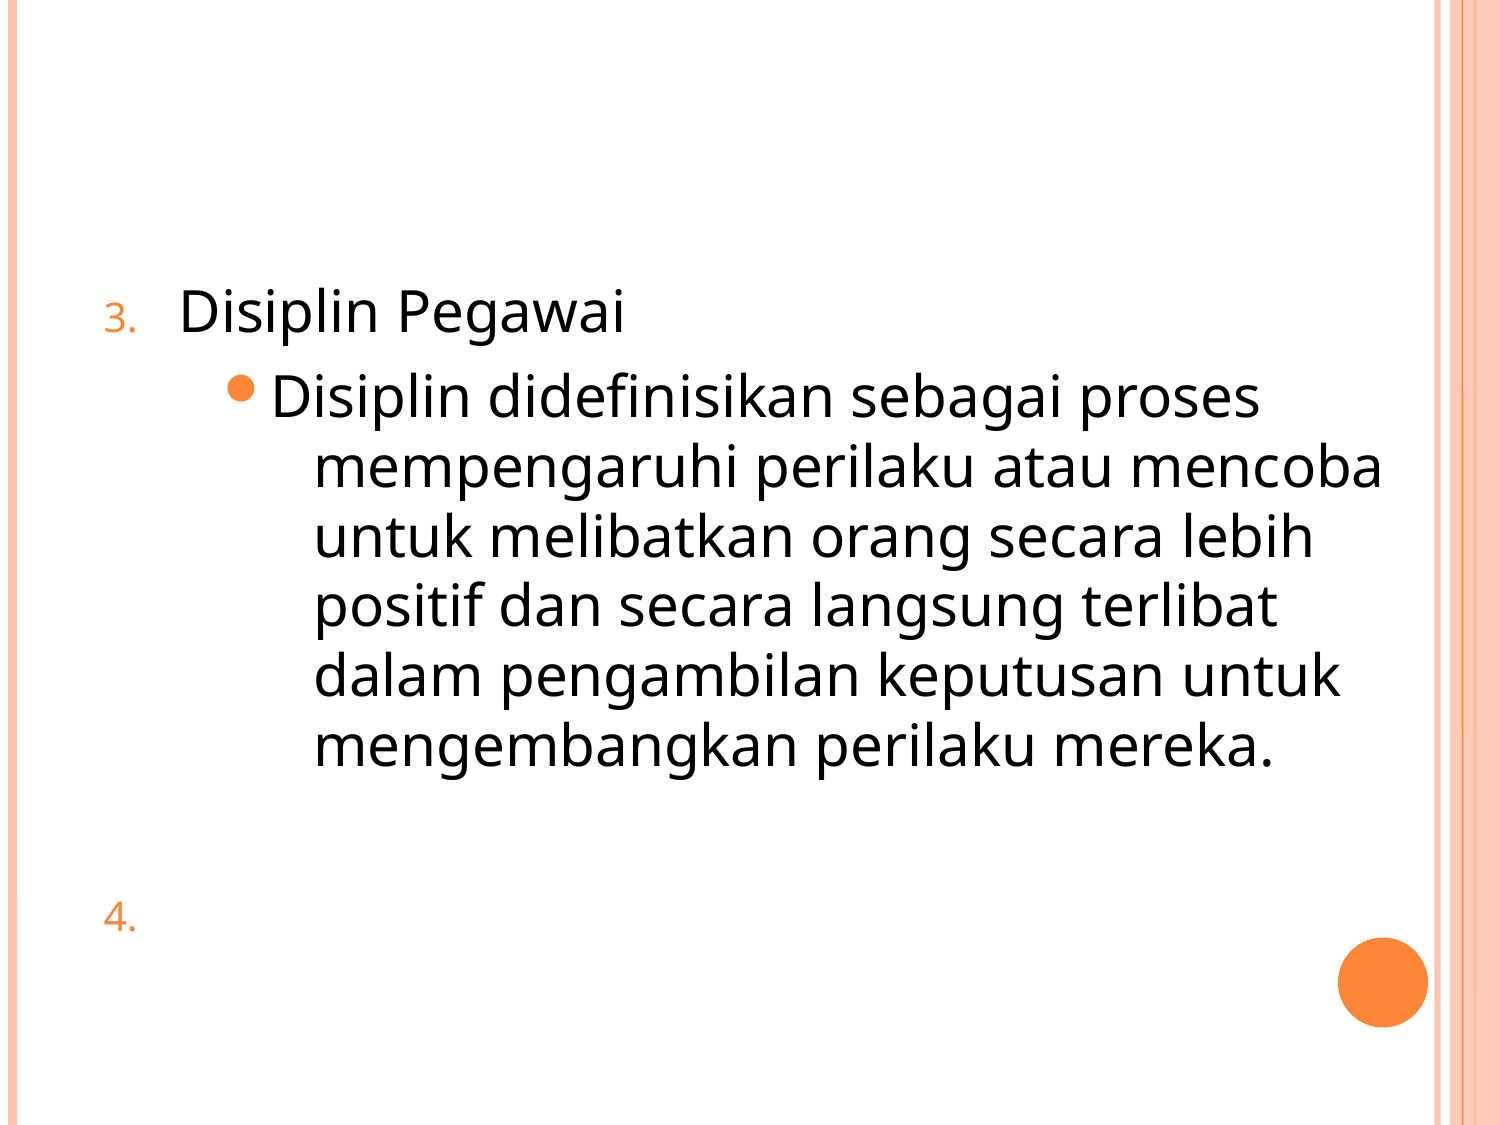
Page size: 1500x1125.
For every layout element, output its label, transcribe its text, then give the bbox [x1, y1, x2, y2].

list Disiplin Pegawai Disiplin didefinisikan sebagai proses mempengaruhi perilaku atau mencoba untuk melibatkan orang secara lebih positif dan secara langsung terlibat dalam pengambilan keputusan untuk mengembangkan perilaku mereka. [88, 267, 1424, 917]
